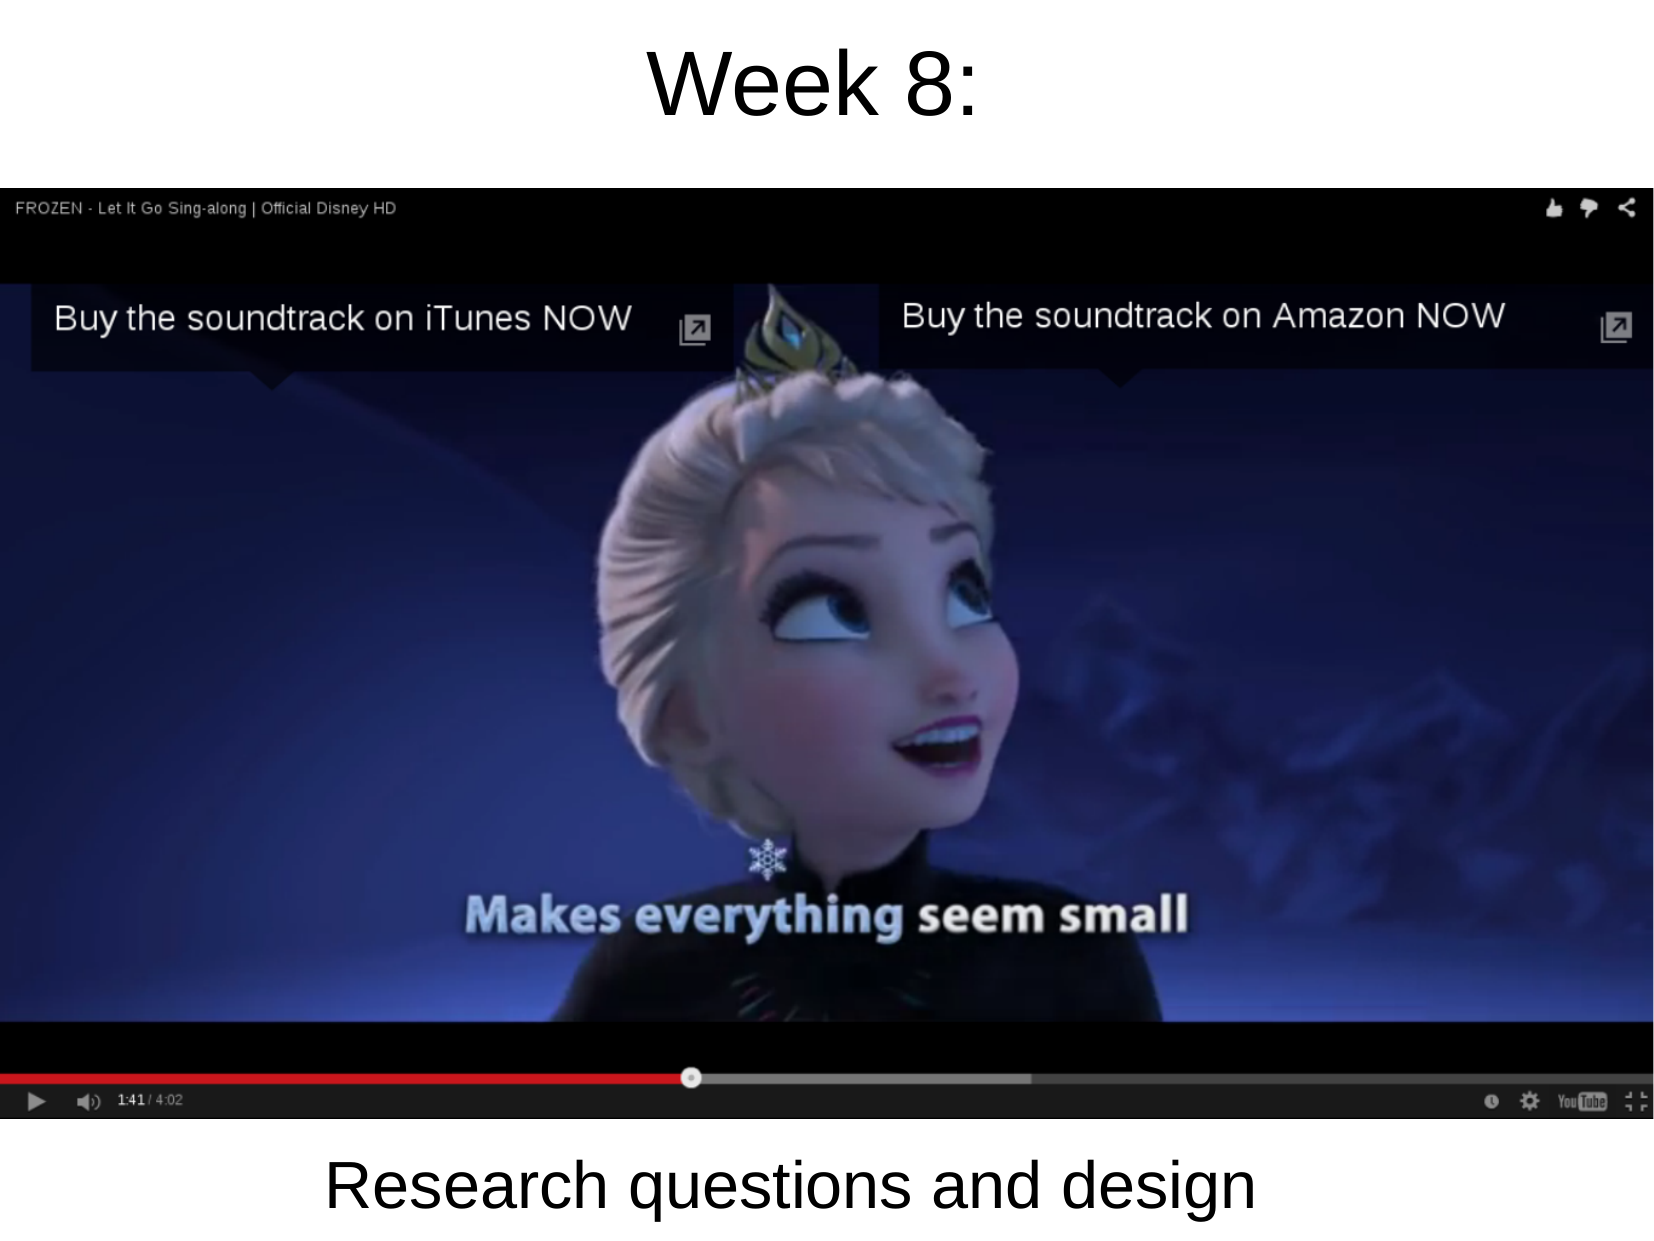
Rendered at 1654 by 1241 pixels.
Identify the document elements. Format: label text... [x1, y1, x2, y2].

picture [0, 188, 1654, 1119]
subtitle Research questions and design [47, 863, 1536, 1241]
title Week 8: [82, 32, 1571, 136]
